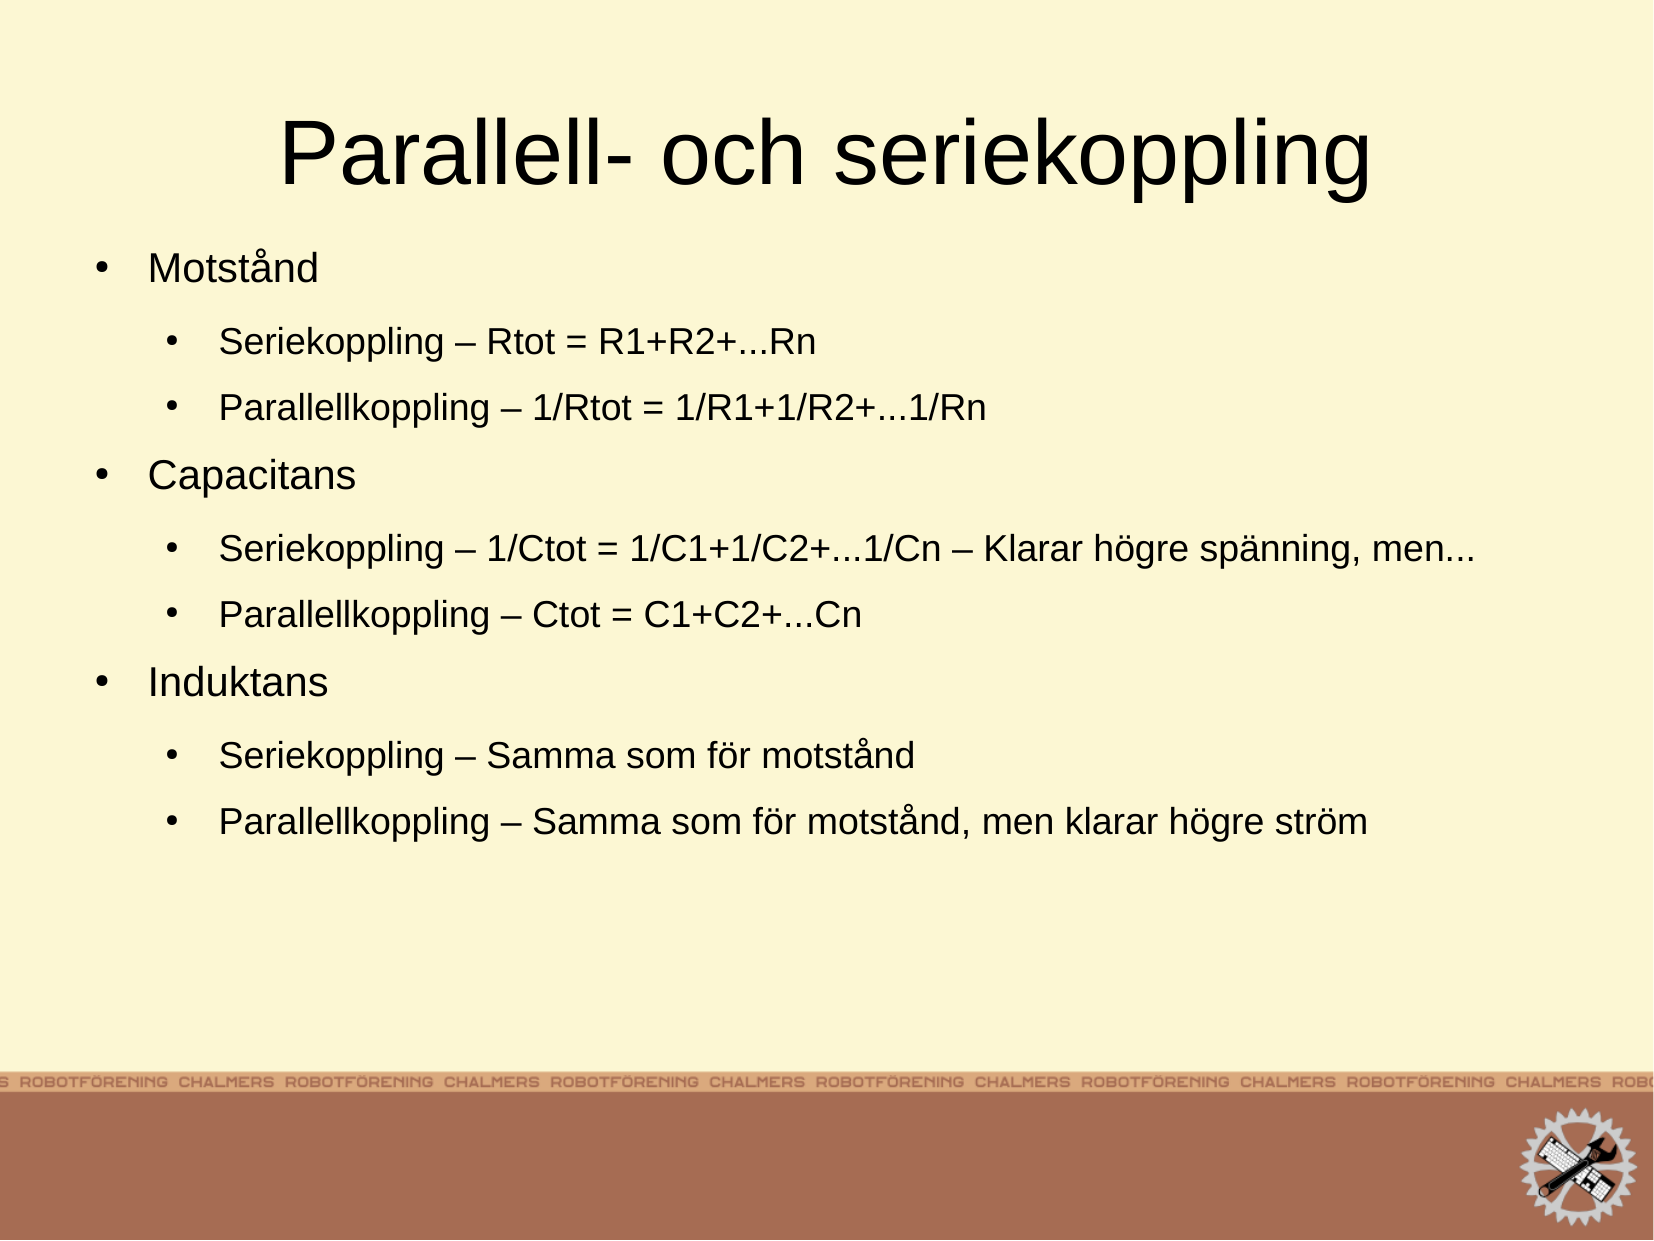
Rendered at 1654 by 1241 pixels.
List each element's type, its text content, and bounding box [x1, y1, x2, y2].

picture [0, 0, 1654, 1240]
title Parallell- och seriekoppling [82, 49, 1571, 257]
list Motstånd Seriekoppling – Rtot = R1+R2+...Rn Parallellkoppling – 1/Rtot = 1/R1+1/R2+...1/Rn Capacitans Seriekoppling – 1/Ctot = 1/C1+1/C2+...1/Cn – Klarar högre spänning, men... Parallellkoppling – Ctot = C1+C2+...Cn Induktans Seriekoppling – Samma som för motstånd Parallellkoppling – Samma som för motstånd, men klarar högre ström [76, 244, 1565, 1063]
